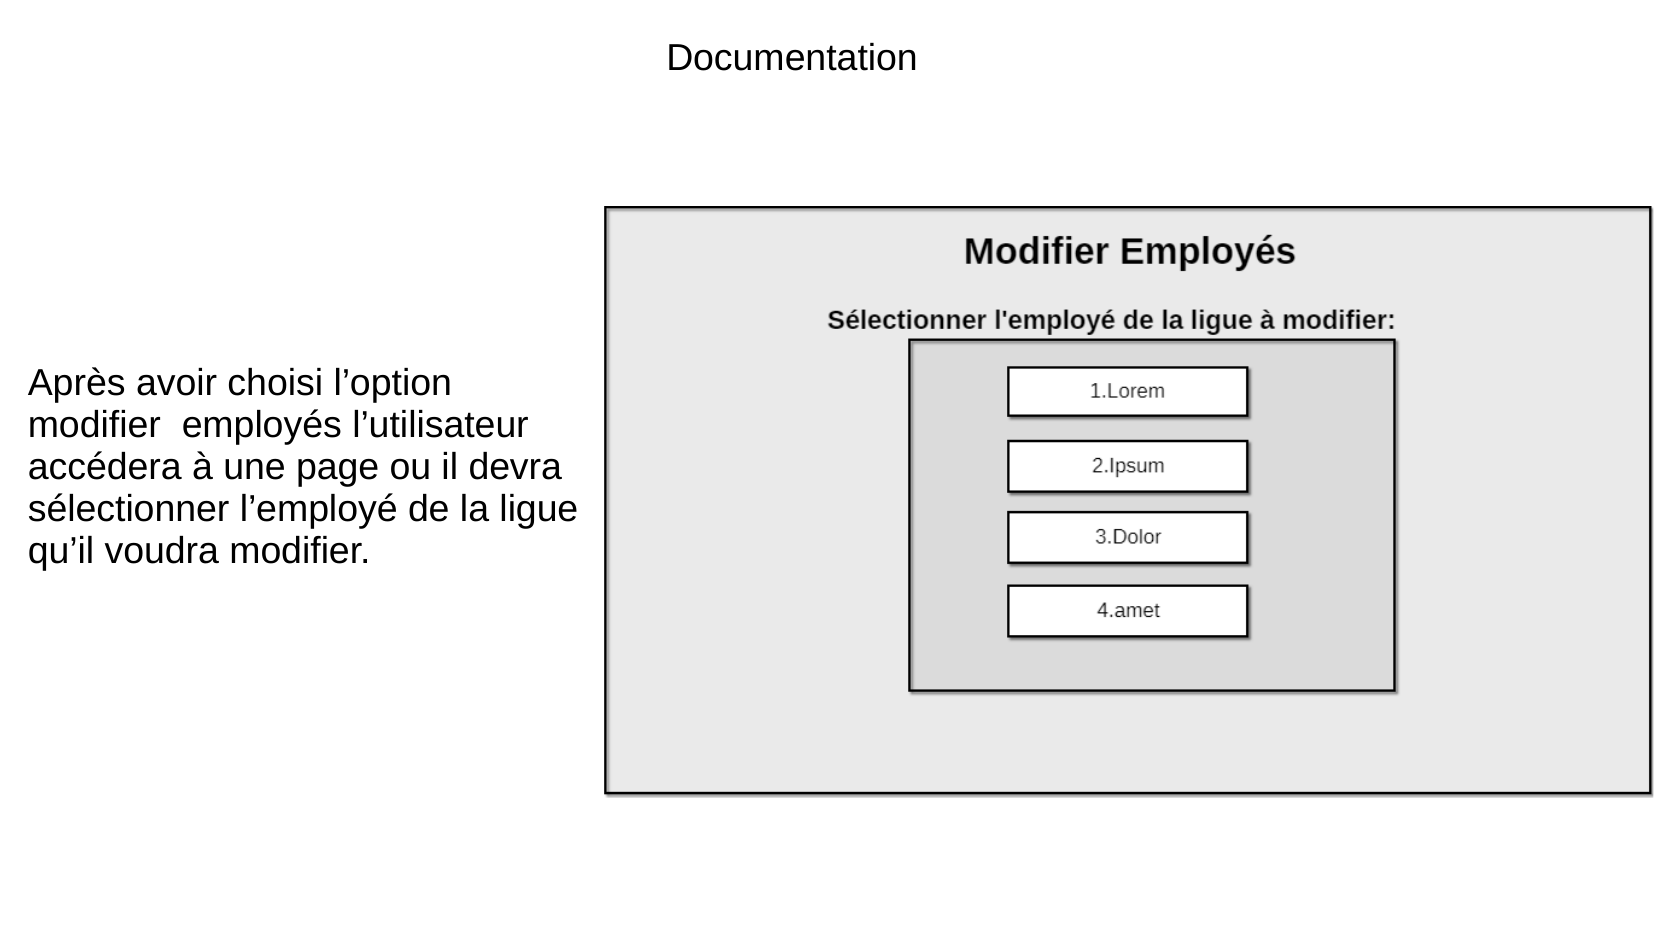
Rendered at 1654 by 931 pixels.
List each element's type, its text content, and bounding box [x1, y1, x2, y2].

text_box Après avoir choisi l’option modifier employés l’utilisateur accédera à une page ou il devra sélectionner l’employé de la ligue qu’il voudra modifier. [13, 354, 604, 580]
text_box Documentation [59, 29, 1536, 87]
picture [603, 206, 1654, 798]
